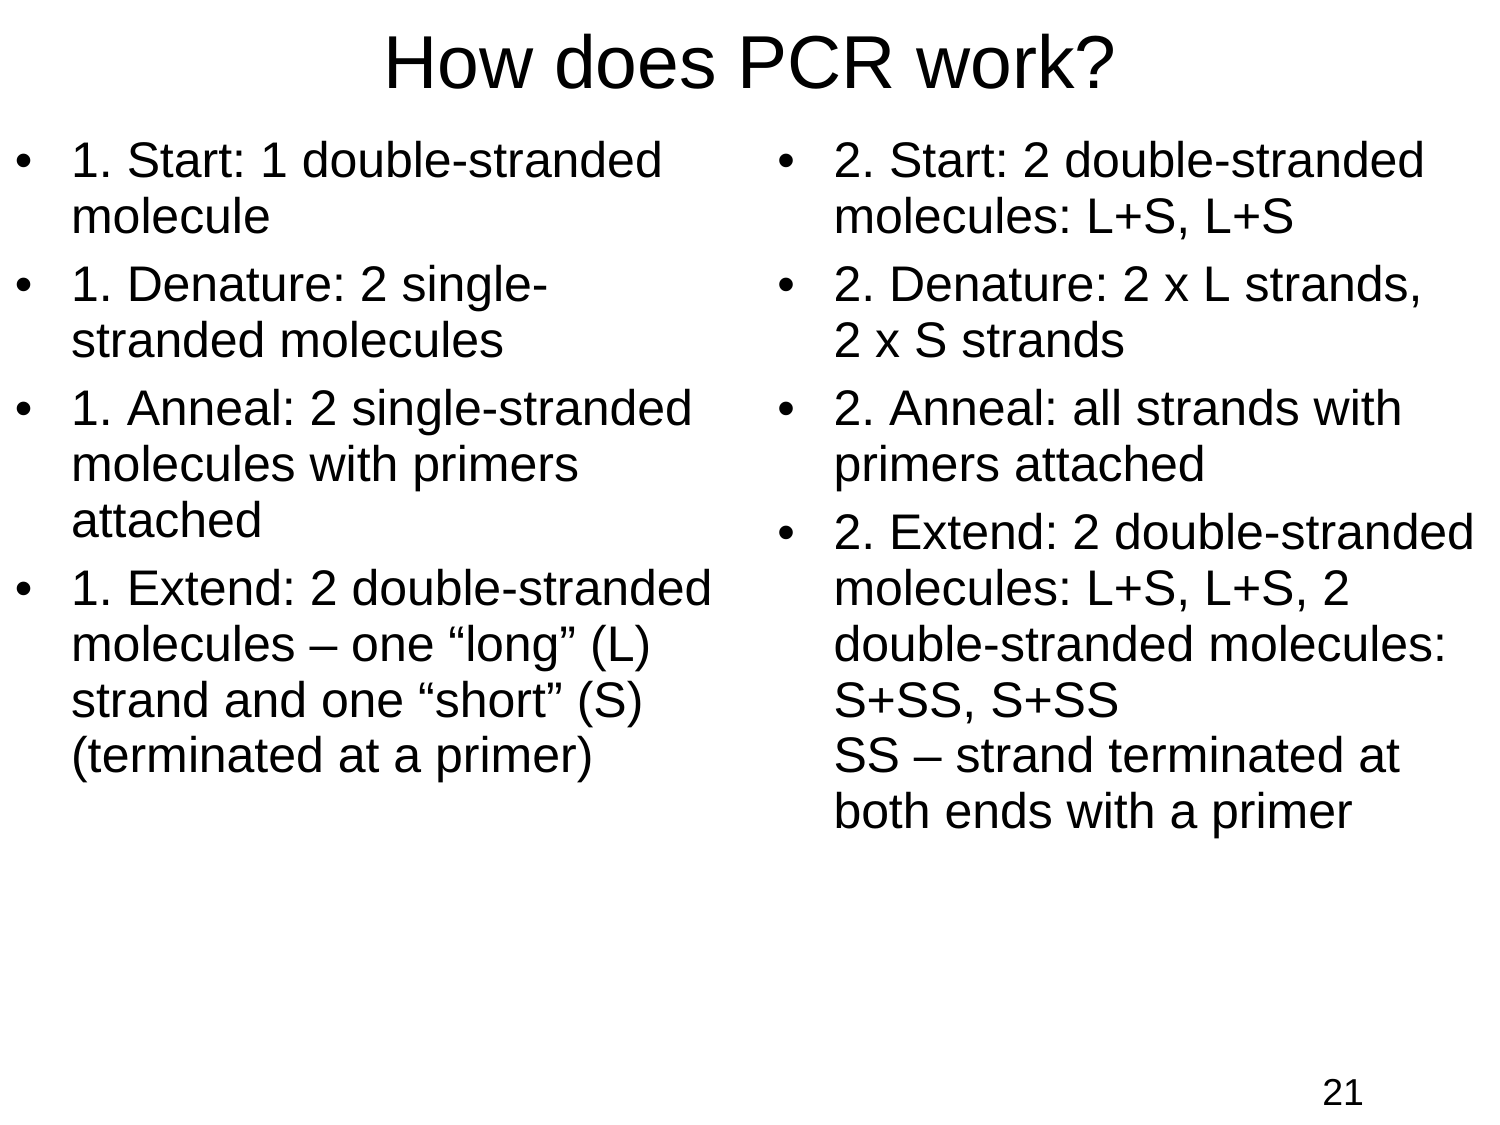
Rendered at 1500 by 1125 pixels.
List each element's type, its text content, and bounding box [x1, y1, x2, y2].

title How does PCR work? [0, 12, 1500, 113]
list 2. Start: 2 double-stranded molecules: L+S, L+S 2. Denature: 2 x L strands, 2 x S strands 2. Anneal: all strands with primers attached 2. Extend: 2 double-stranded molecules: L+S, L+S, 2 double-stranded molecules: S+SS, S+SS SS – strand terminated at both ends with a primer [762, 124, 1500, 1125]
list 1. Start: 1 double-stranded molecule 1. Denature: 2 single-stranded molecules 1. Anneal: 2 single-stranded molecules with primers attached 1. Extend: 2 double-stranded molecules – one “long” (L) strand and one “short” (S) (terminated at a primer) [0, 124, 738, 1125]
